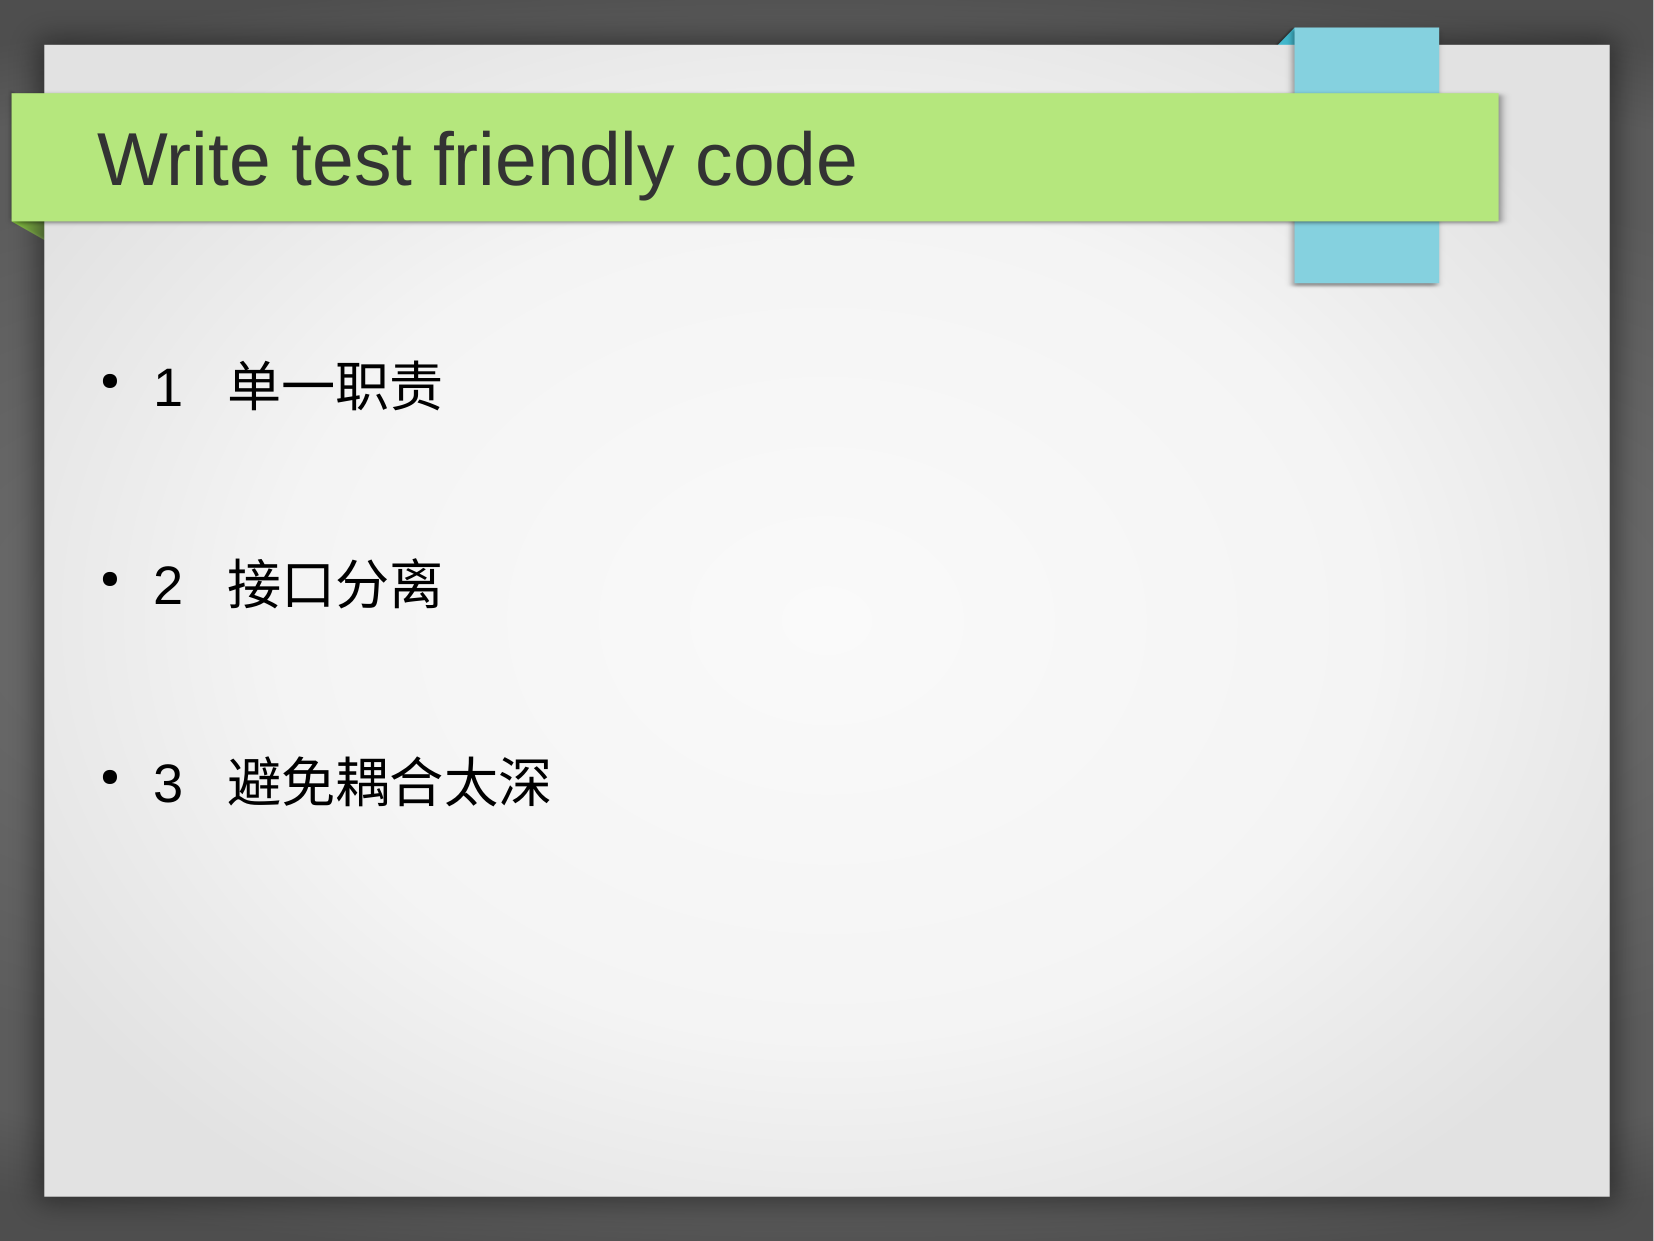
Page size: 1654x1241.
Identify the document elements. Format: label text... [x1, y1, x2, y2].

picture [0, 0, 1654, 1241]
list 1 单一职责 2 接口分离 3 避免耦合太深 [82, 343, 1538, 1063]
title Write test friendly code [70, 106, 1229, 213]
